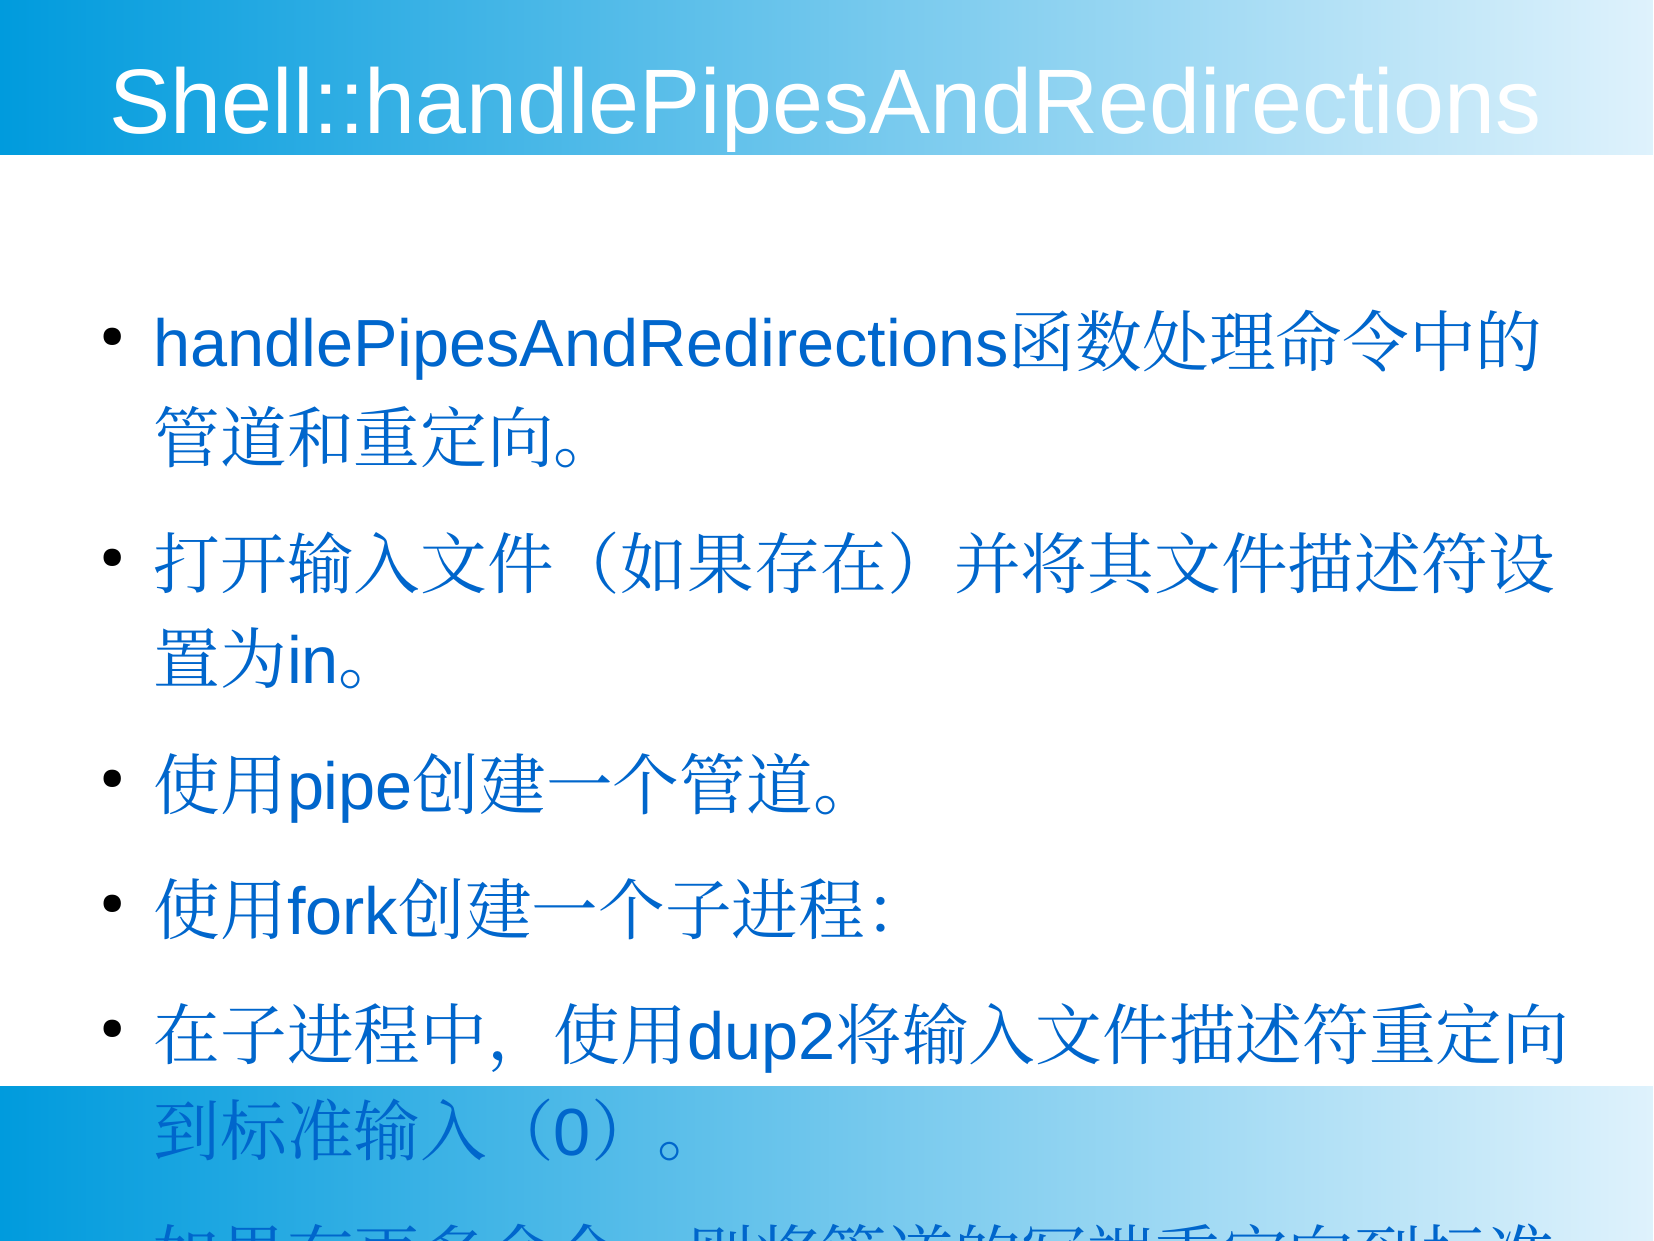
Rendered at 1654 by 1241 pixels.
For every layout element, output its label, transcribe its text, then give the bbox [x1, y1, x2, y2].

title Shell::handlePipesAndRedirections [82, 49, 1571, 155]
list handlePipesAndRedirections函数处理命令中的管道和重定向。 打开输入文件（如果存在）并将其文件描述符设置为in。 使用pipe创建一个管道。 使用fork创建一个子进程： 在子进程中，使用dup2将输入文件描述符重定向到标准输入（0）。 如果有更多命令，则将管道的写端重定向到标准输出（1）。 如果没有更多命令，处理输出重定向（覆盖或追加）。 关闭不必要的文件描述符，并使用execvp执行命令。 在父进程中，等待子进程完成，并设置下一条命令的输入文件描述符为管道的读端。 [82, 290, 1571, 1010]
